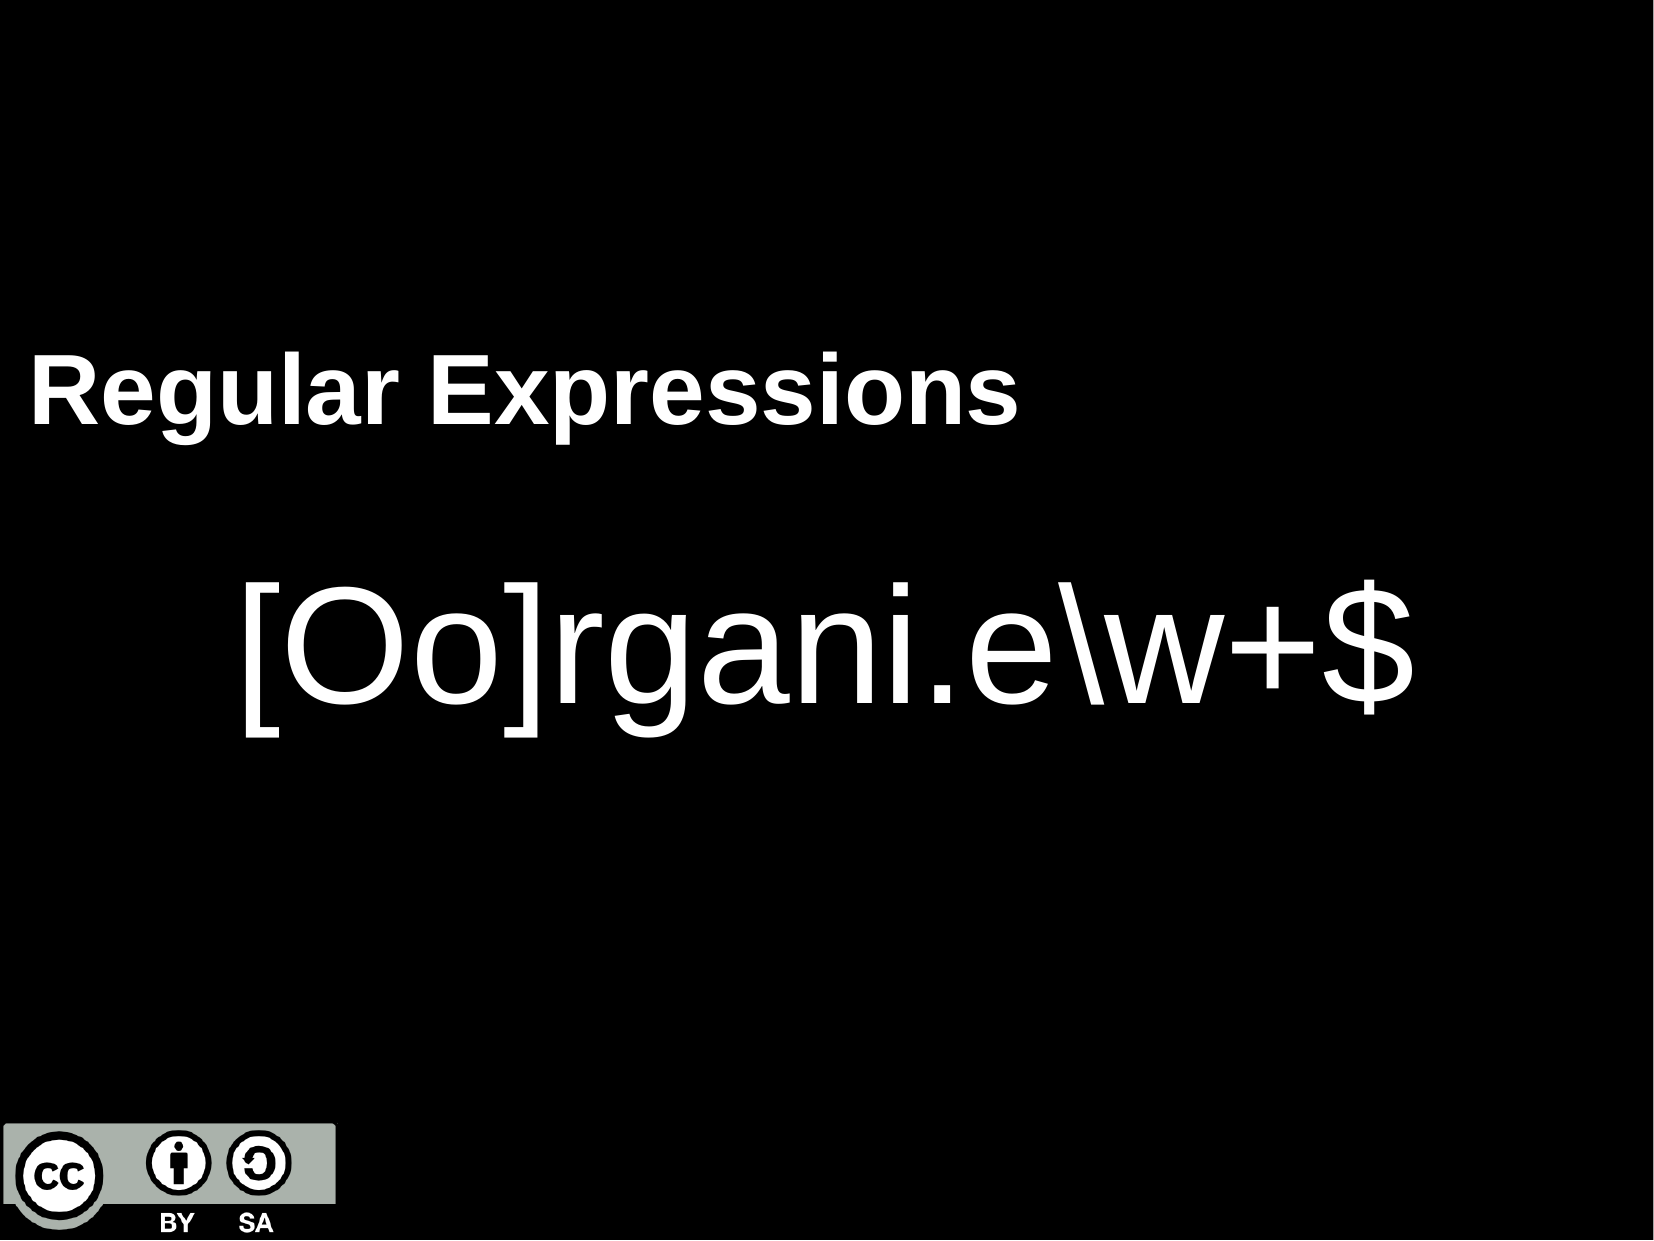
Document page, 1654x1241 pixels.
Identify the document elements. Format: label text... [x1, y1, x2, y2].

text_box Regular Expressions [Oo]rgani.e\w+$ [28, 333, 1623, 740]
picture [0, 1120, 338, 1239]
